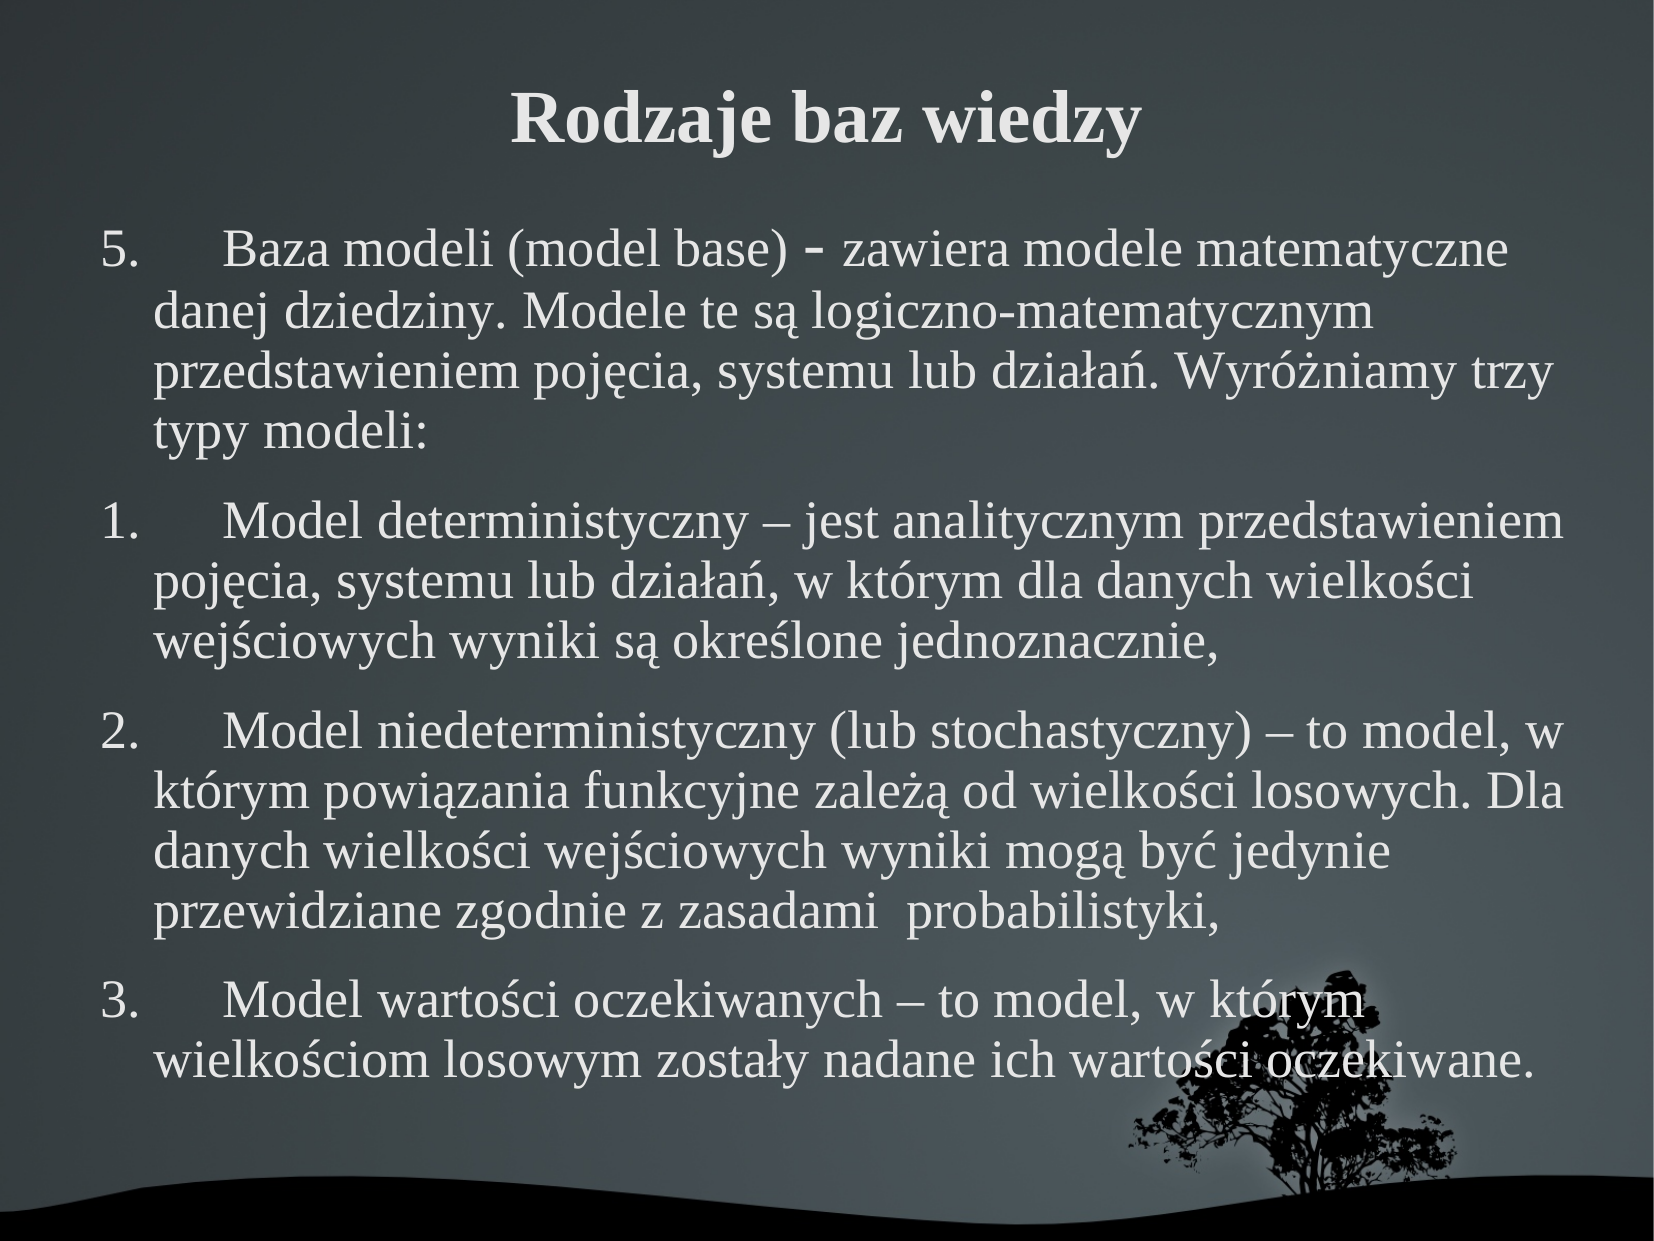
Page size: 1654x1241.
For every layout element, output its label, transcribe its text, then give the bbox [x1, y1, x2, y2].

list 5. Baza modeli (model base) - zawiera modele matematyczne danej dziedziny. Modele te są logiczno-matematycznym przedstawieniem pojęcia, systemu lub działań. Wyróżniamy trzy typy modeli: 1. Model deterministyczny – jest analitycznym przedstawieniem pojęcia, systemu lub działań, w którym dla danych wielkości wejściowych wyniki są określone jednoznacznie, 2. Model niedeterministyczny (lub stochastyczny) – to model, w którym powiązania funkcyjne zależą od wielkości losowych. Dla danych wielkości wejściowych wyniki mogą być jedynie przewidziane zgodnie z zasadami probabilistyki, 3. Model wartości oczekiwanych – to model, w którym wielkościom losowym zostały nadane ich wartości oczekiwane. [82, 206, 1571, 1241]
title Rodzaje baz wiedzy [82, 56, 1571, 178]
picture [0, 0, 1654, 1241]
